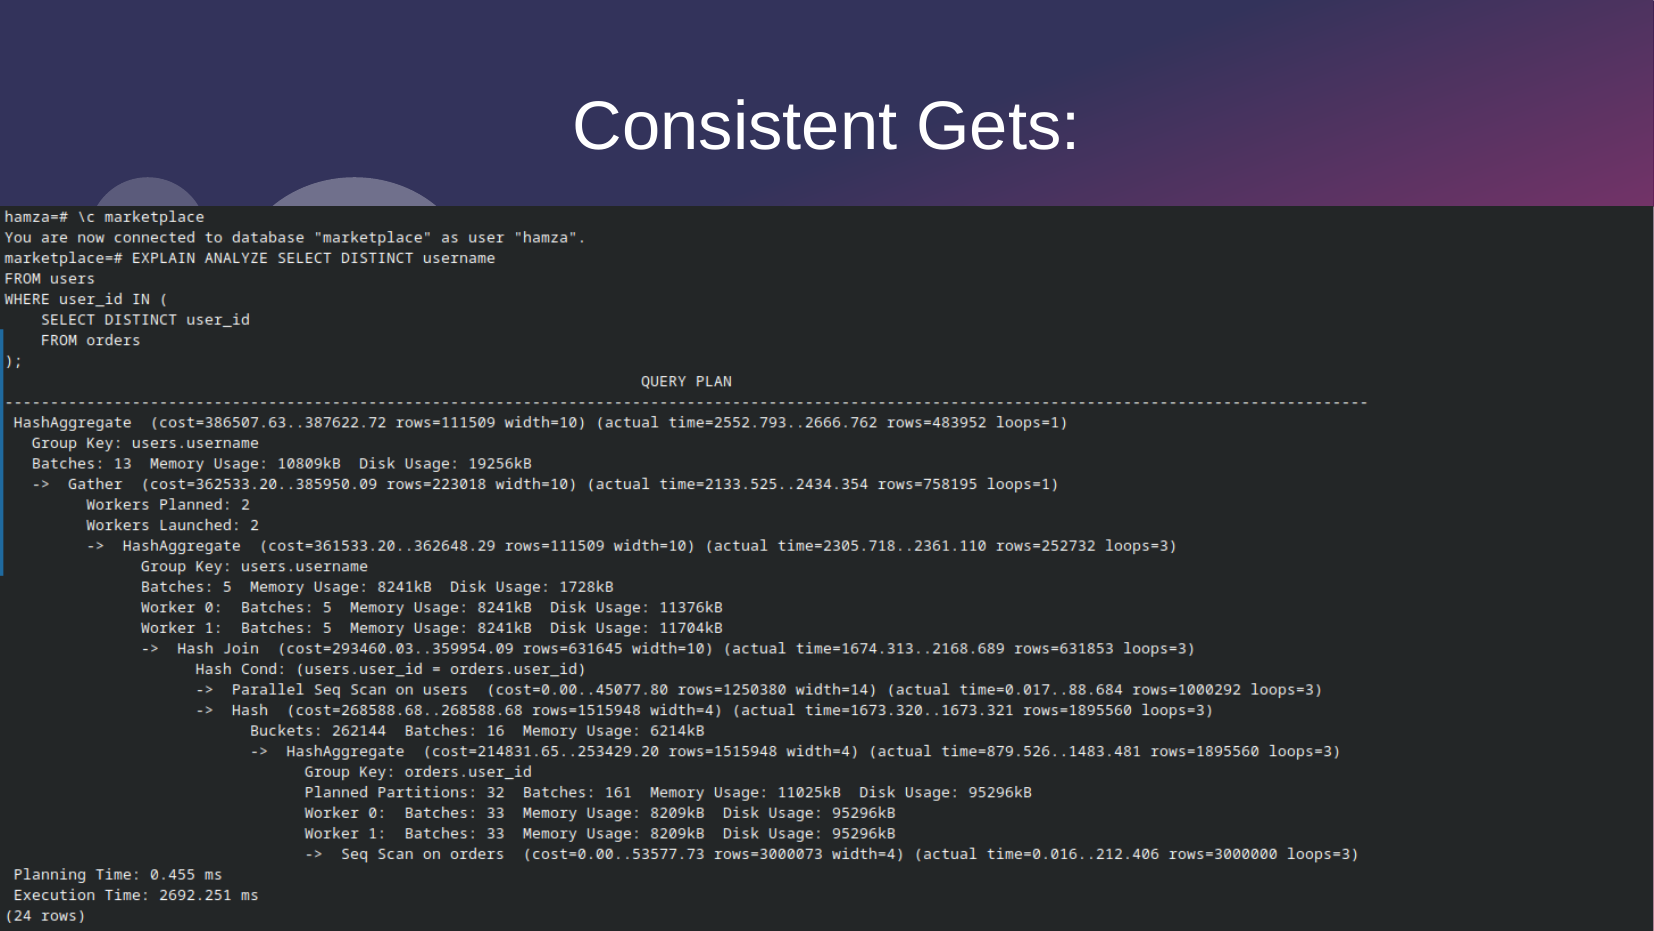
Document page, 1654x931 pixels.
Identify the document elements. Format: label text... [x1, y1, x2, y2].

picture [0, 206, 1654, 931]
title Consistent Gets: [88, 44, 1565, 206]
